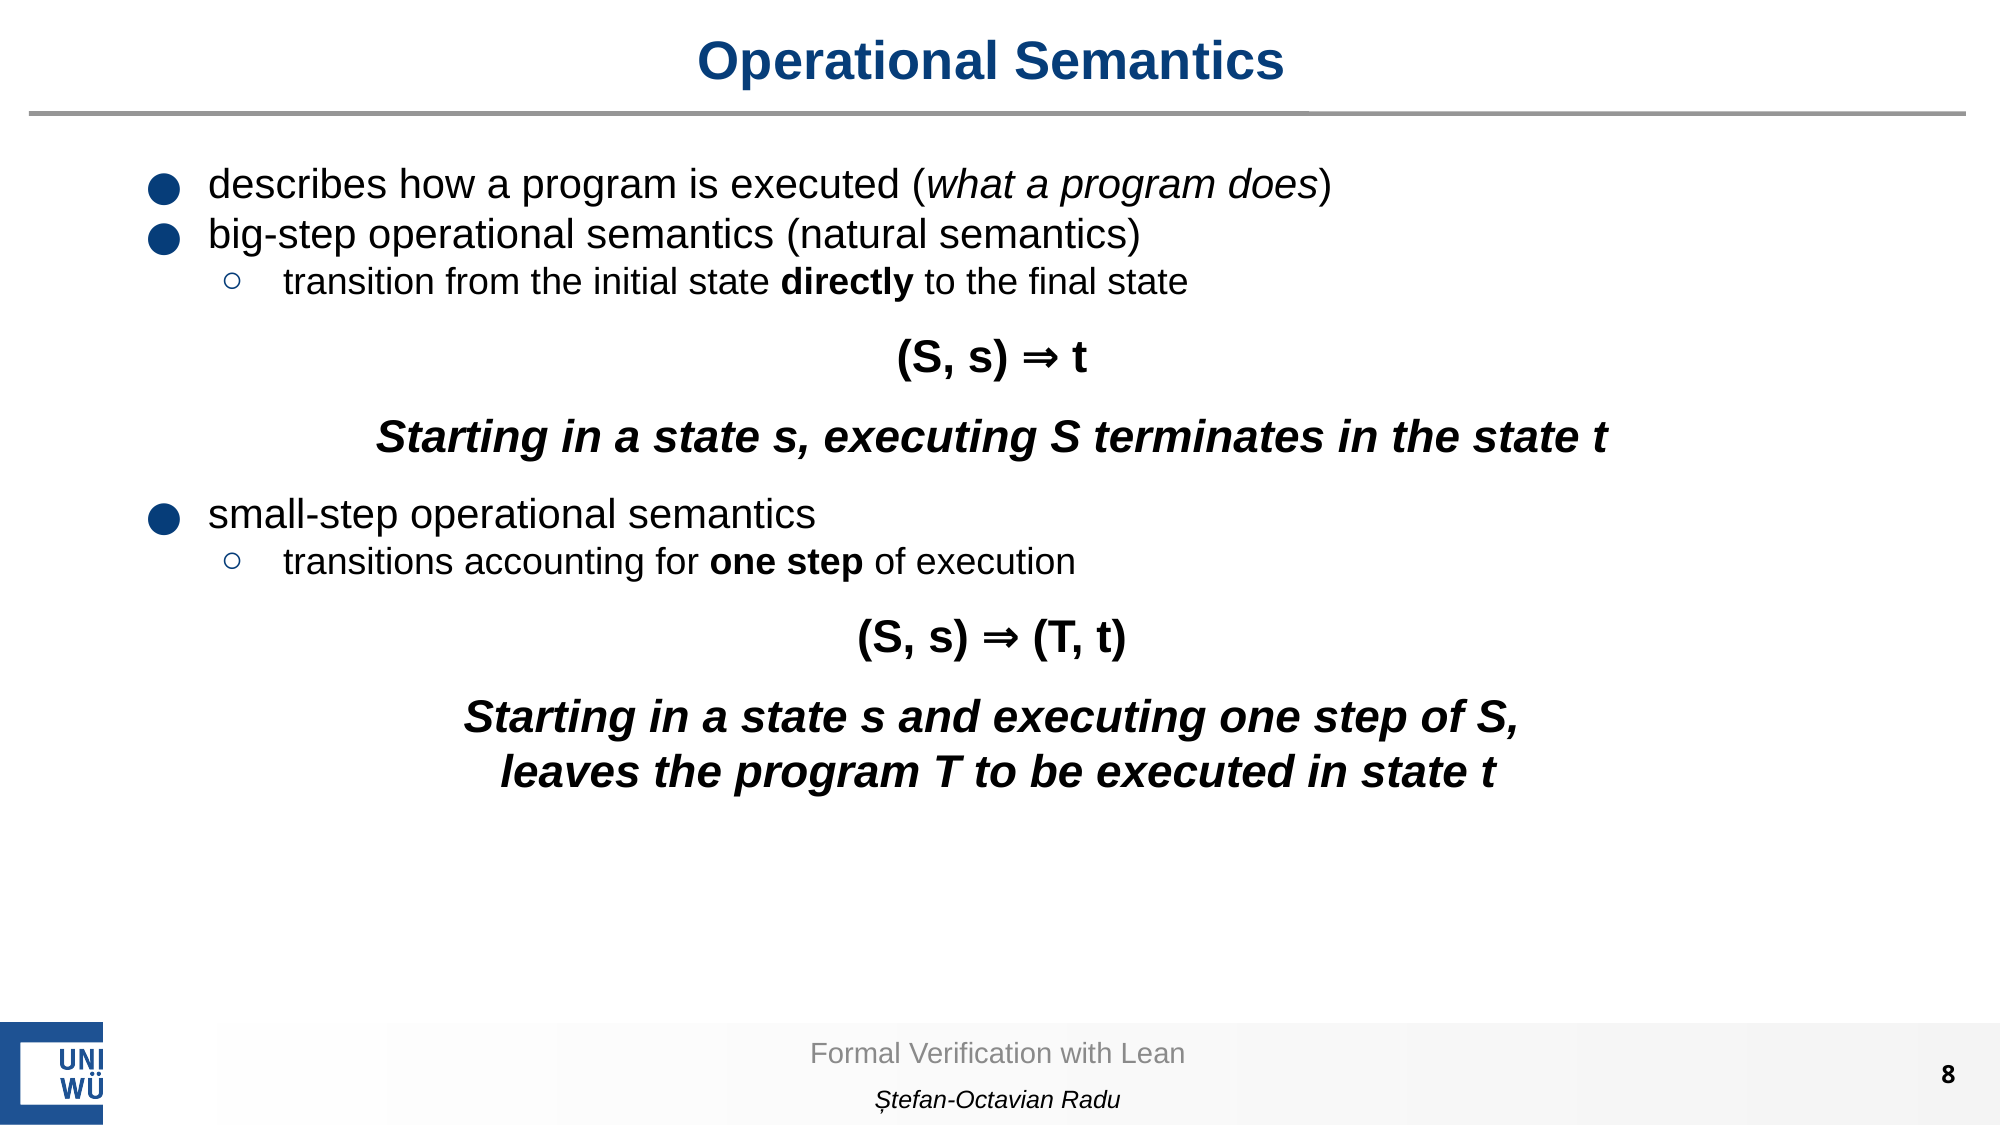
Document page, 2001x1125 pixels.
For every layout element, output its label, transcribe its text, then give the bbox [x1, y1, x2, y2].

picture [0, 1022, 103, 1125]
title Operational Semantics [118, 4, 1867, 111]
list describes how a program is executed (what a program does) big-step operational semantics (natural semantics) transition from the initial state directly to the final state (S, s) ⇒ t Starting in a state s, executing S terminates in the state t small-step operational semantics transitions accounting for one step of execution (S, s) ⇒ (T, t) Starting in a state s and executing one step of S, leaves the program T to be executed in state t [118, 149, 1867, 1000]
